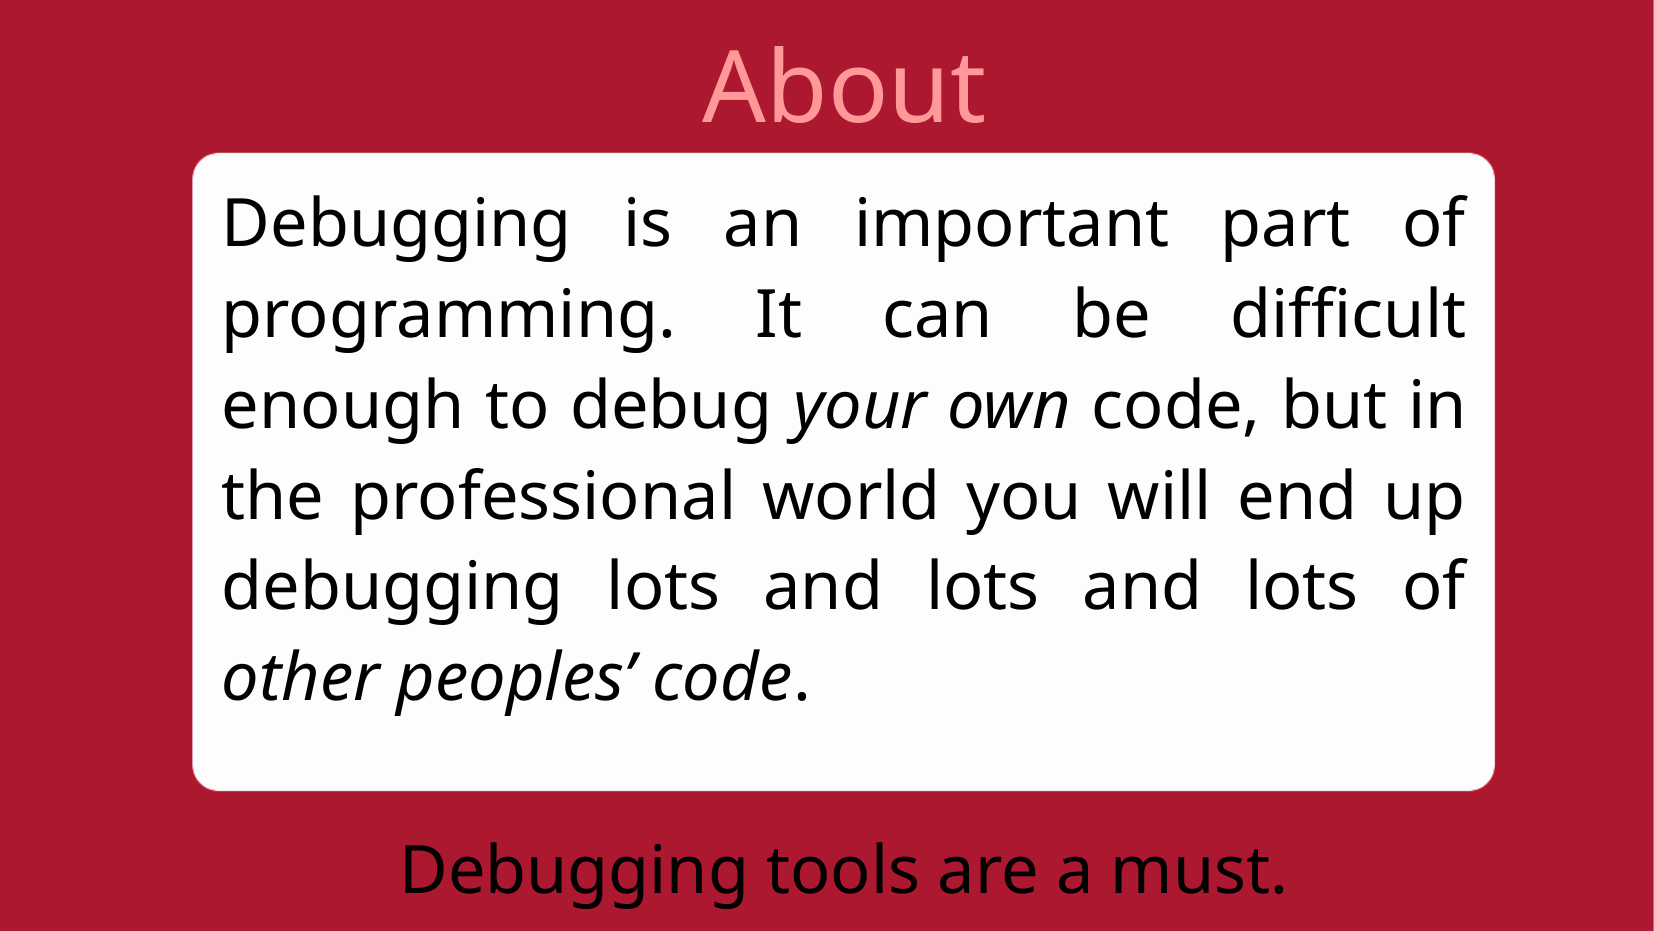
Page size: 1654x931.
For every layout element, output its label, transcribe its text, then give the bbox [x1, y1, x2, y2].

title About [193, 19, 1496, 148]
text_box Debugging is an important part of programming. It can be difficult enough to debug your own code, but in the professional world you will end up debugging lots and lots and lots of other peoples’ code. Debugging tools are a must. [221, 175, 1468, 782]
picture [0, 0, 1654, 931]
